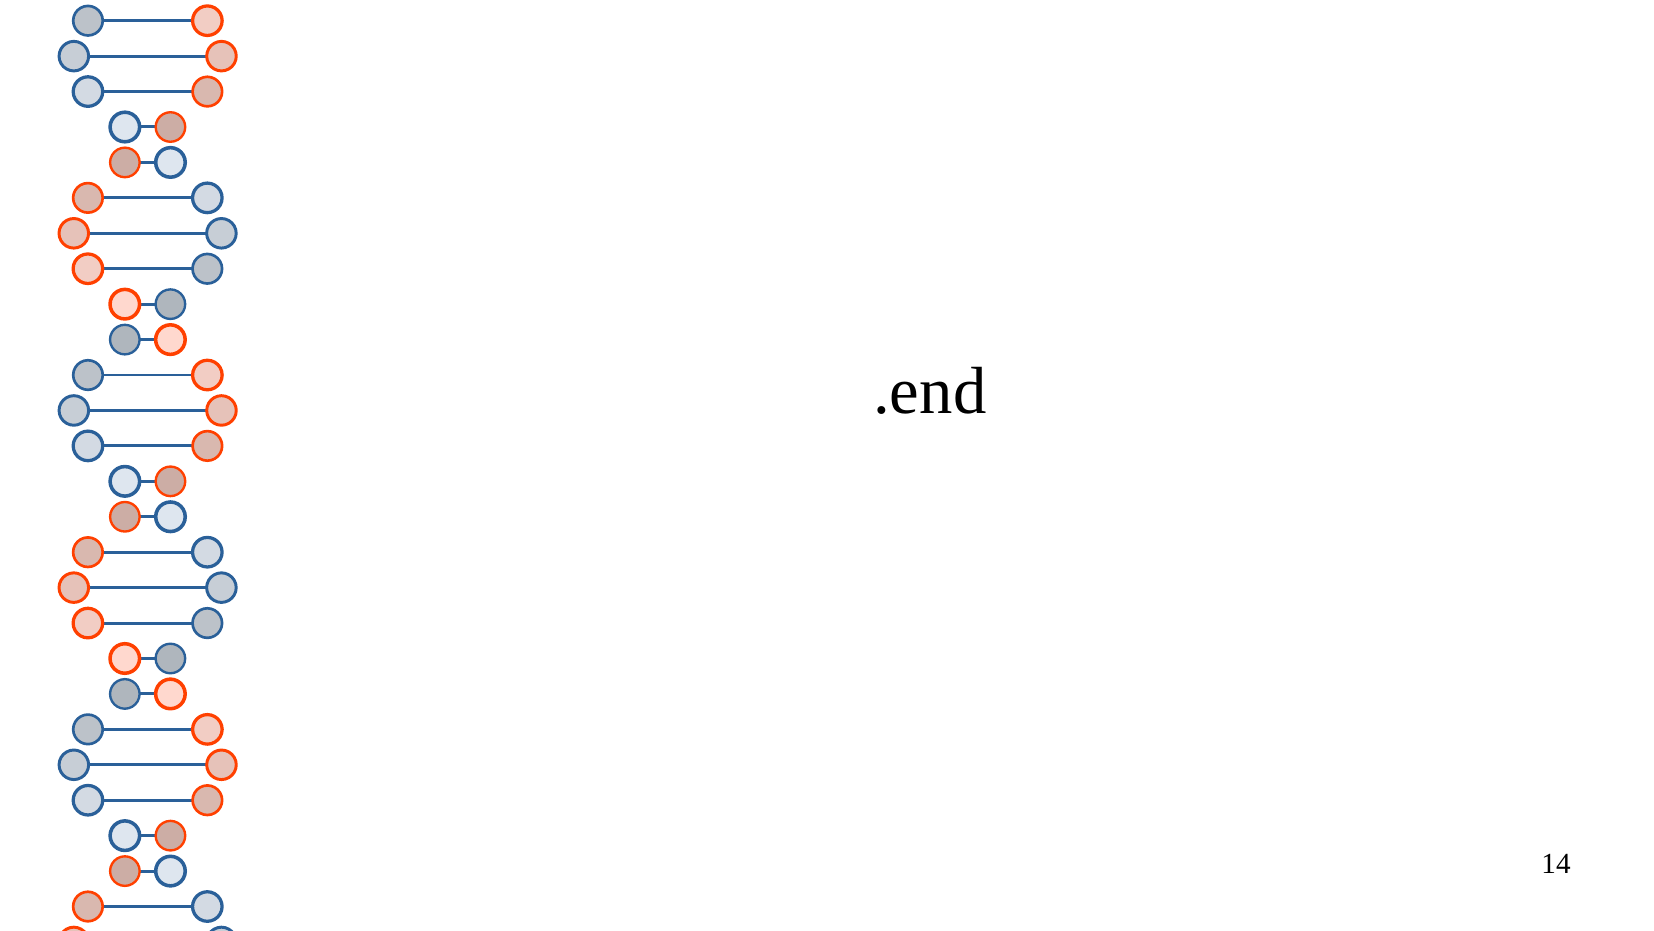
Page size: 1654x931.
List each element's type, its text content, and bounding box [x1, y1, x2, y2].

subtitle .end [265, 35, 1595, 748]
